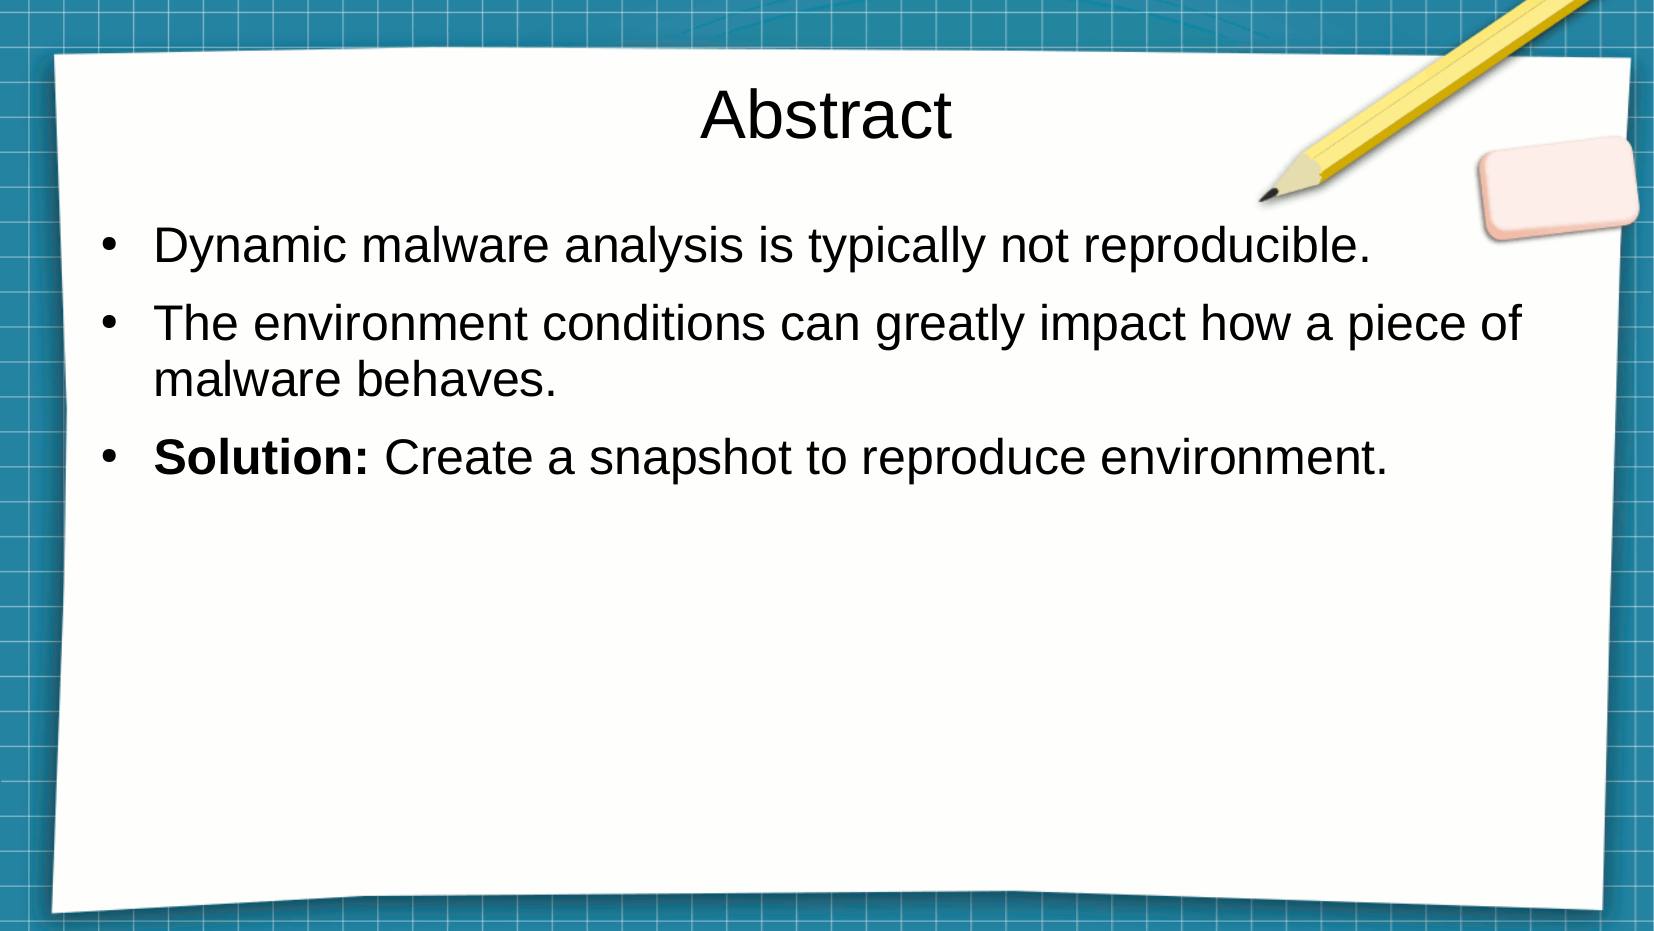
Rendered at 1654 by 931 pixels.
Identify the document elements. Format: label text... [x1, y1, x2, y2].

picture [0, 0, 1654, 931]
list Dynamic malware analysis is typically not reproducible. The environment conditions can greatly impact how a piece of malware behaves. Solution: Create a snapshot to reproduce environment. [82, 217, 1571, 758]
title Abstract [82, 37, 1571, 193]
